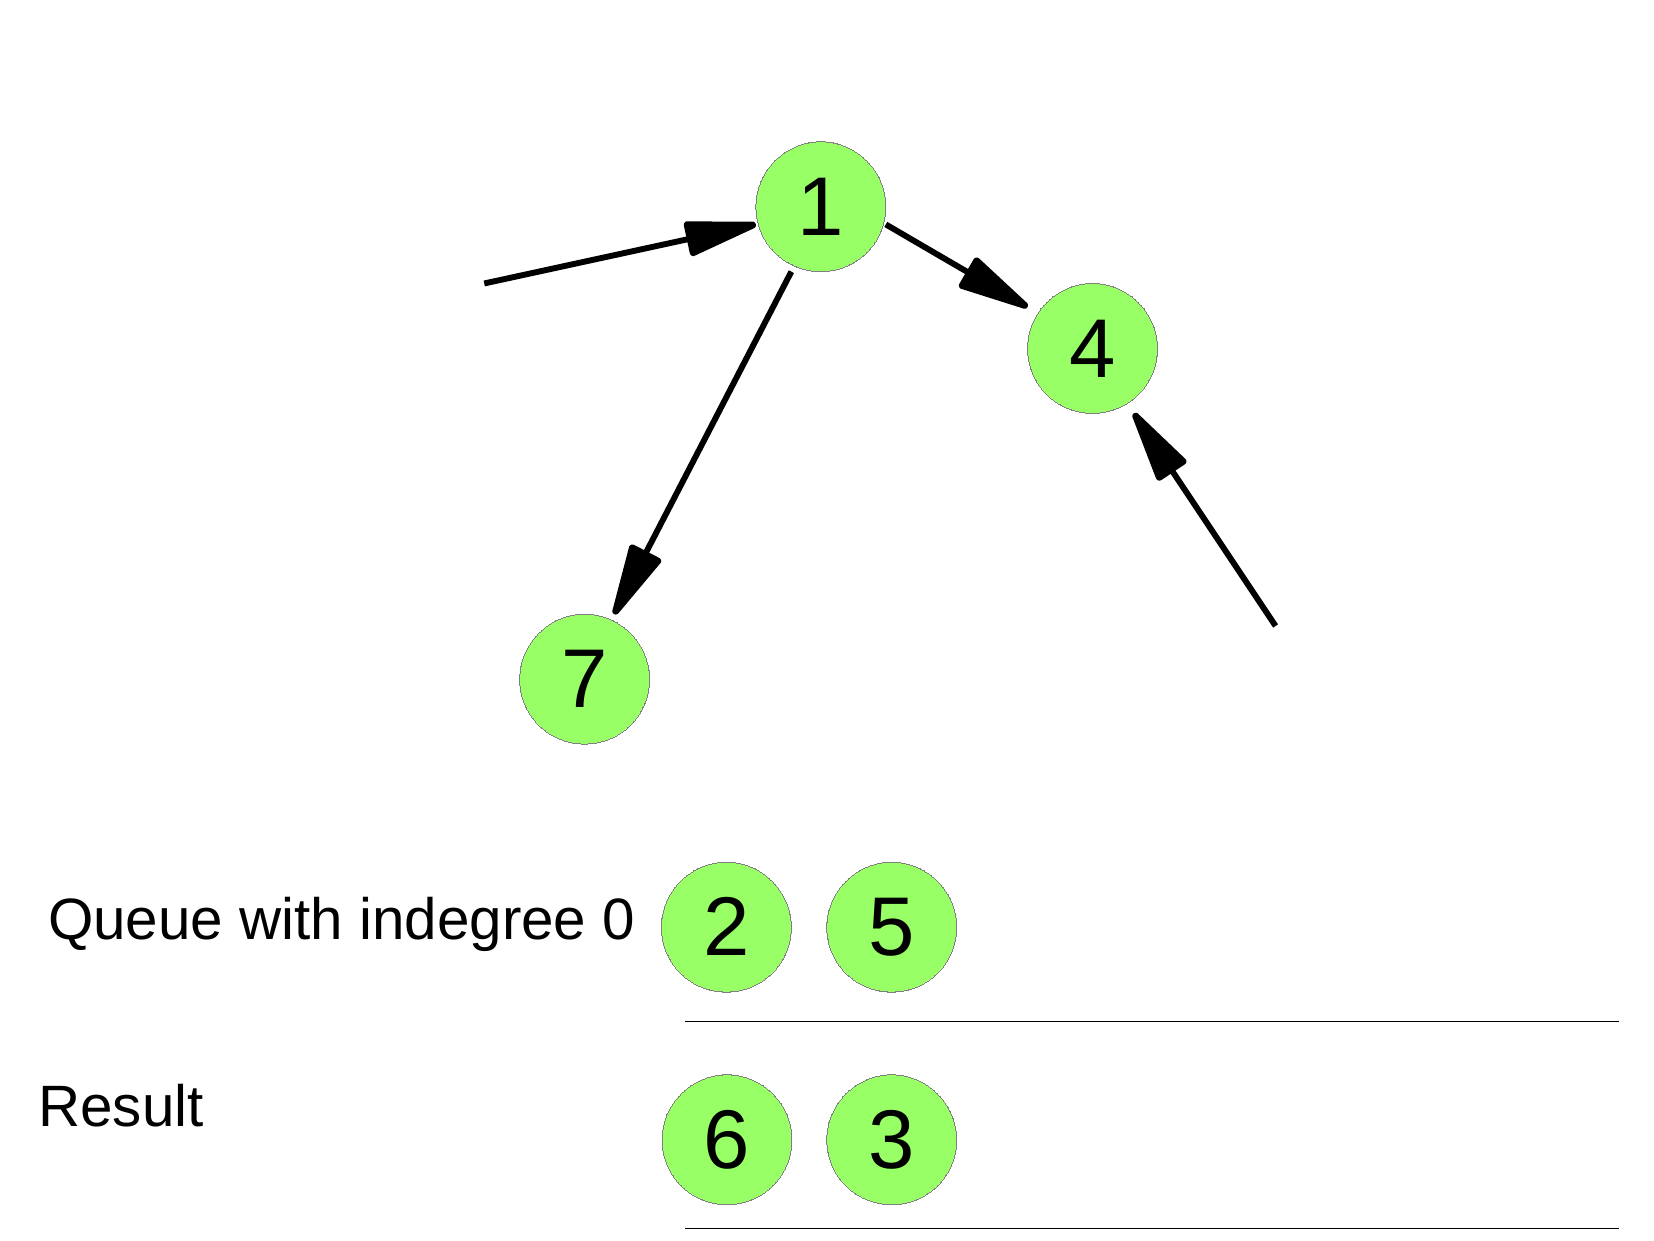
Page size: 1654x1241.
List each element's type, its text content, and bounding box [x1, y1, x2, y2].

text_box 5 [826, 862, 957, 993]
text_box 3 [826, 1074, 957, 1205]
text_box 2 [661, 862, 792, 993]
text_box 6 [662, 1074, 792, 1205]
text_box 4 [1027, 283, 1158, 414]
text_box 1 [755, 141, 886, 272]
text_box 7 [519, 614, 650, 745]
text_box Result [23, 1065, 219, 1146]
text_box Queue with indegree 0 [33, 879, 650, 960]
